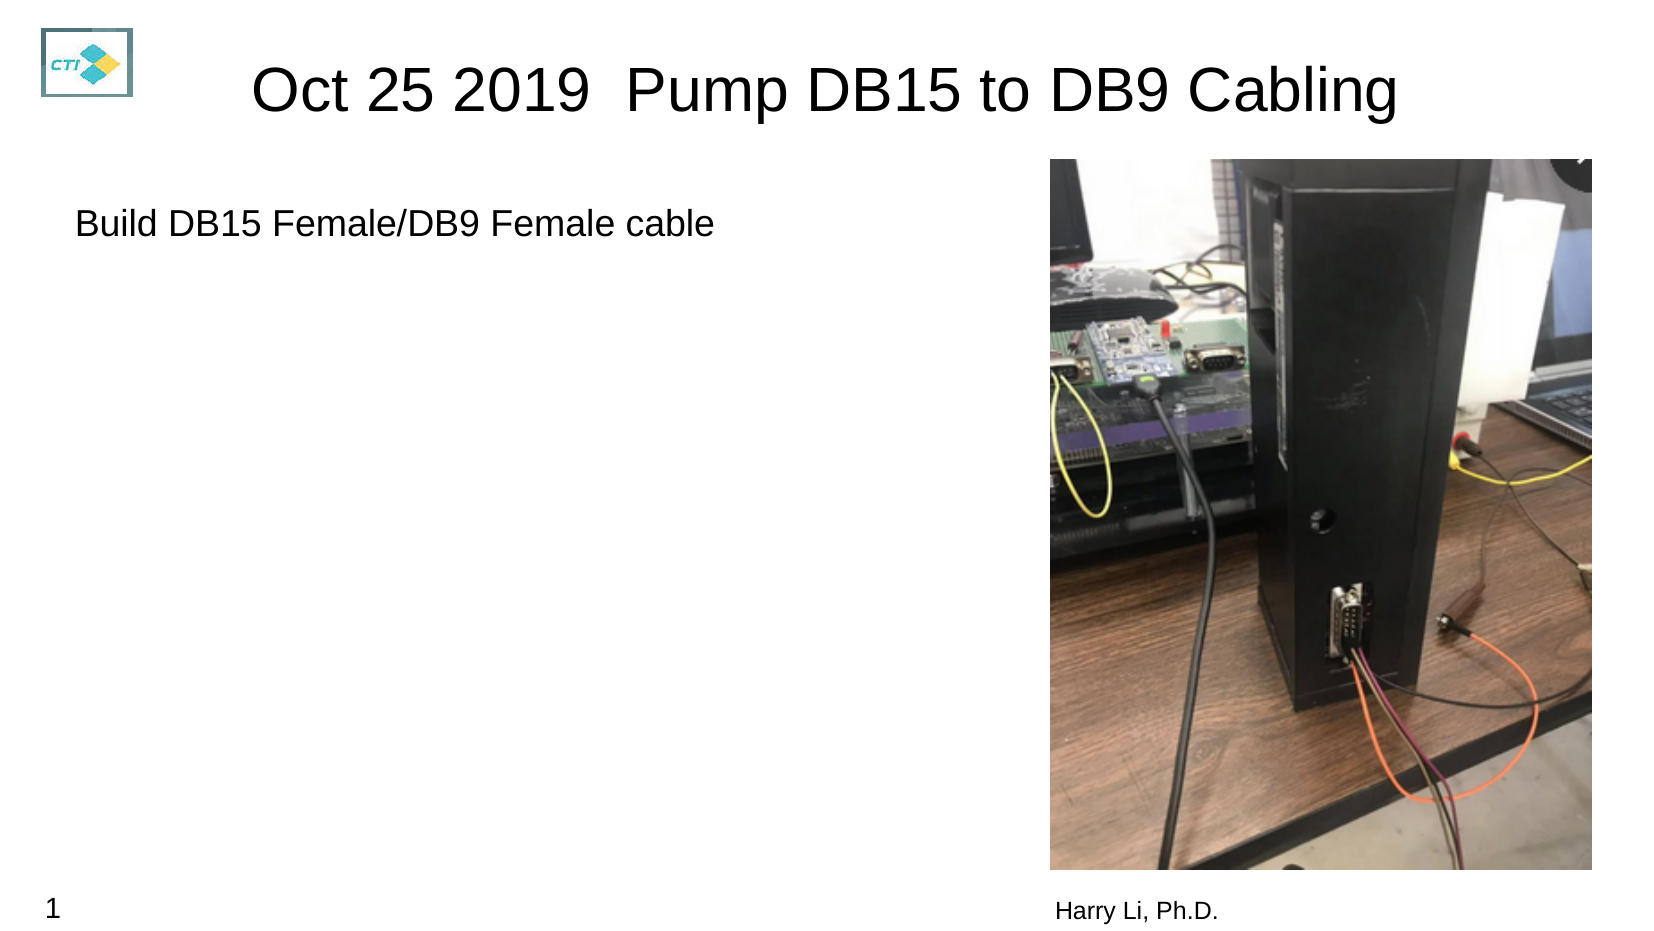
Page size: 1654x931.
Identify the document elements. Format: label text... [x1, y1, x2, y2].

picture [1050, 159, 1592, 871]
title Oct 25 2019 Pump DB15 to DB9 Cabling [82, 10, 1571, 166]
text_box Harry Li, Ph.D. [1040, 888, 1585, 931]
picture [41, 28, 133, 97]
text_box Build DB15 Female/DB9 Female cable [60, 195, 991, 255]
text_box 1 [29, 885, 106, 931]
